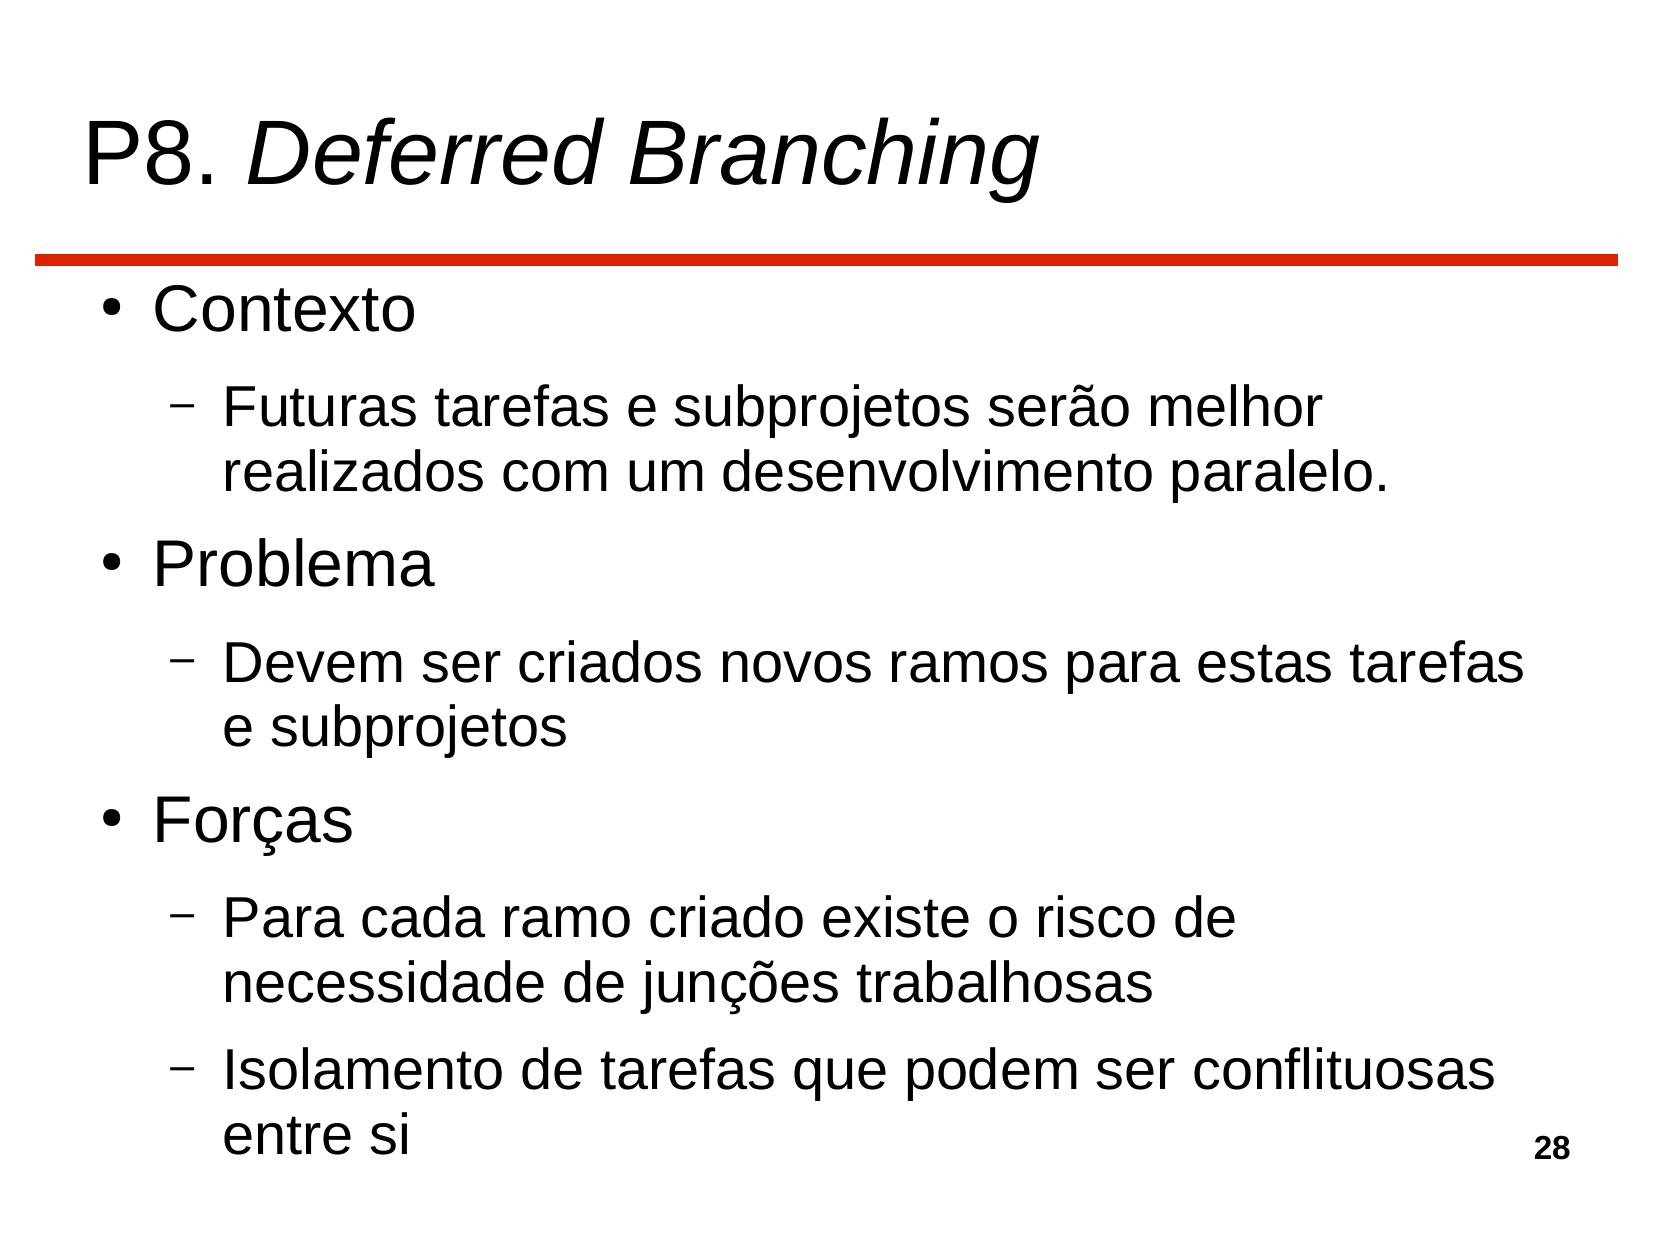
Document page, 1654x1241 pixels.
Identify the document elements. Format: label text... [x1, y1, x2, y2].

title P8. Deferred Branching [82, 49, 1571, 257]
list Contexto Futuras tarefas e subprojetos serão melhor realizados com um desenvolvimento paralelo. Problema Devem ser criados novos ramos para estas tarefas e subprojetos Forças Para cada ramo criado existe o risco de necessidade de junções trabalhosas Isolamento de tarefas que podem ser conflituosas entre si [82, 271, 1571, 1170]
